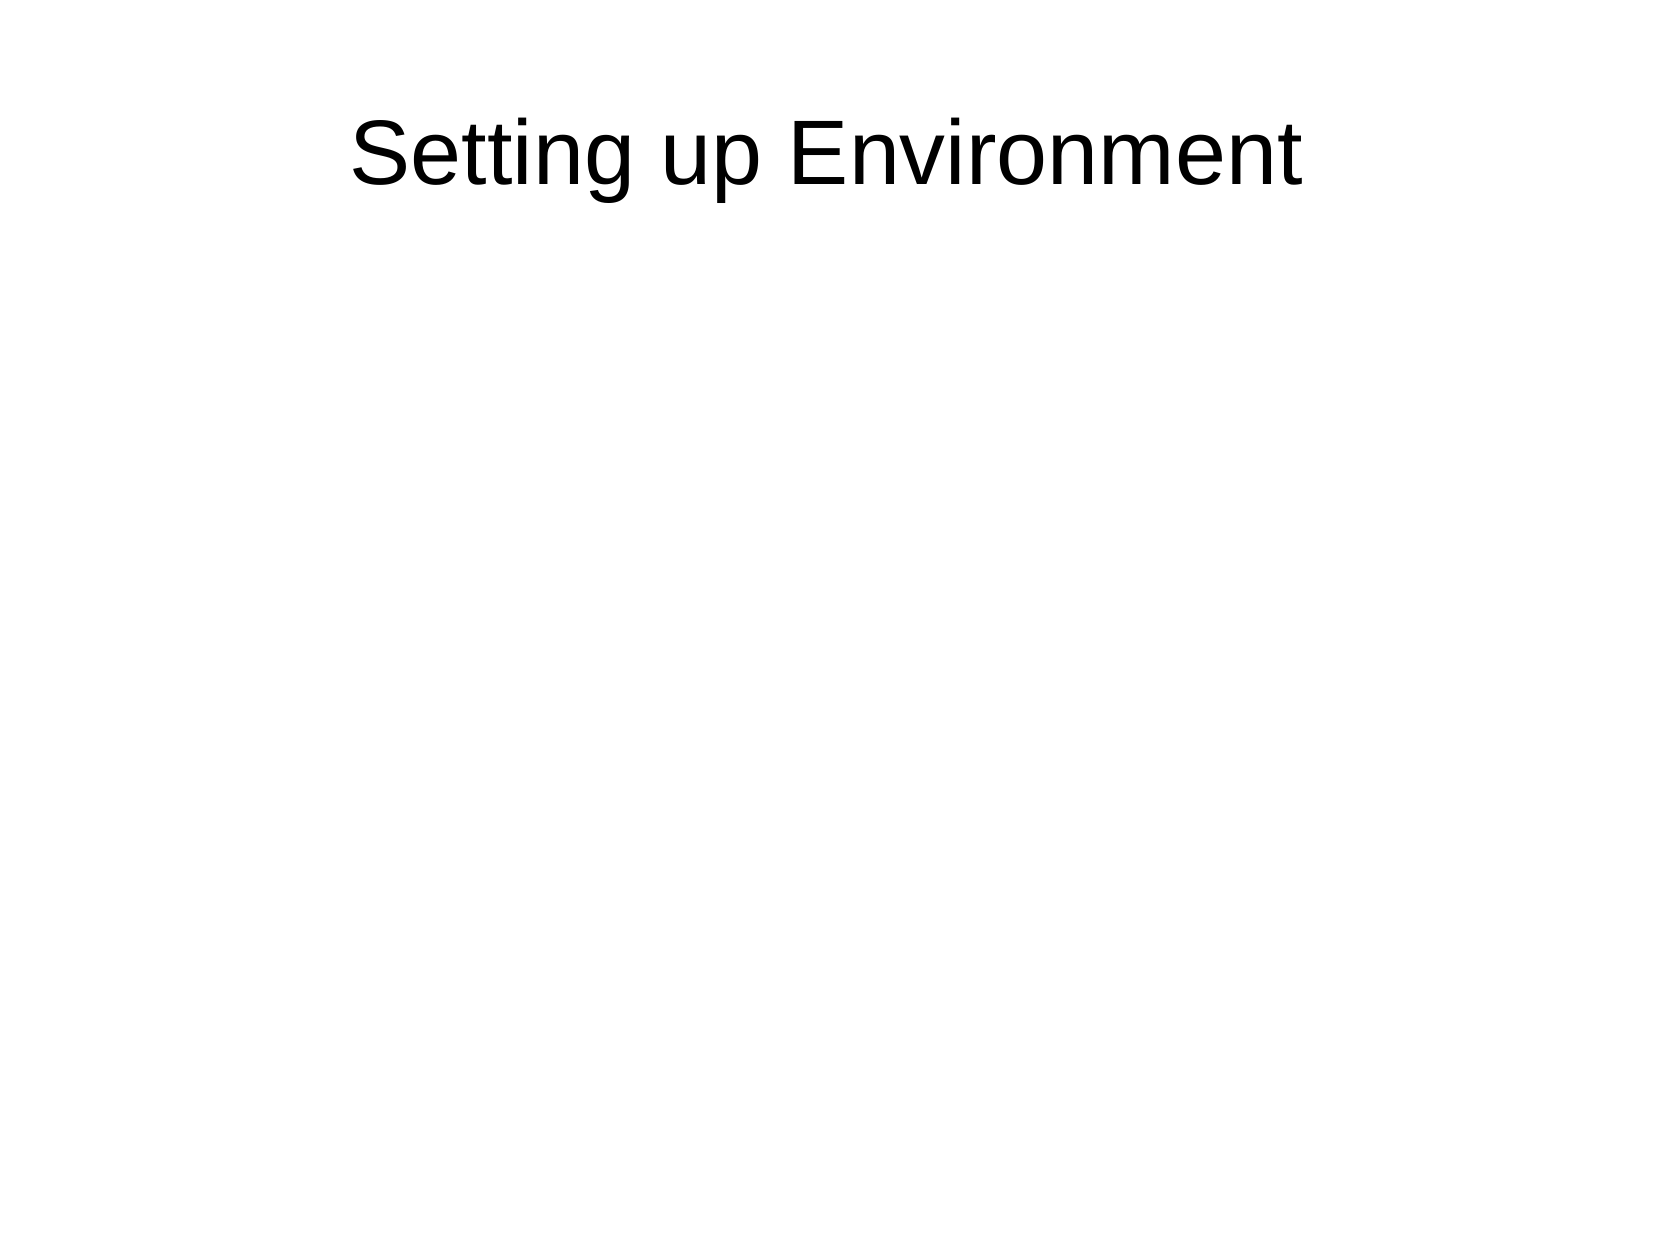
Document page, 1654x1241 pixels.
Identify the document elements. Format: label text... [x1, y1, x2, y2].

title Setting up Environment [82, 49, 1571, 257]
